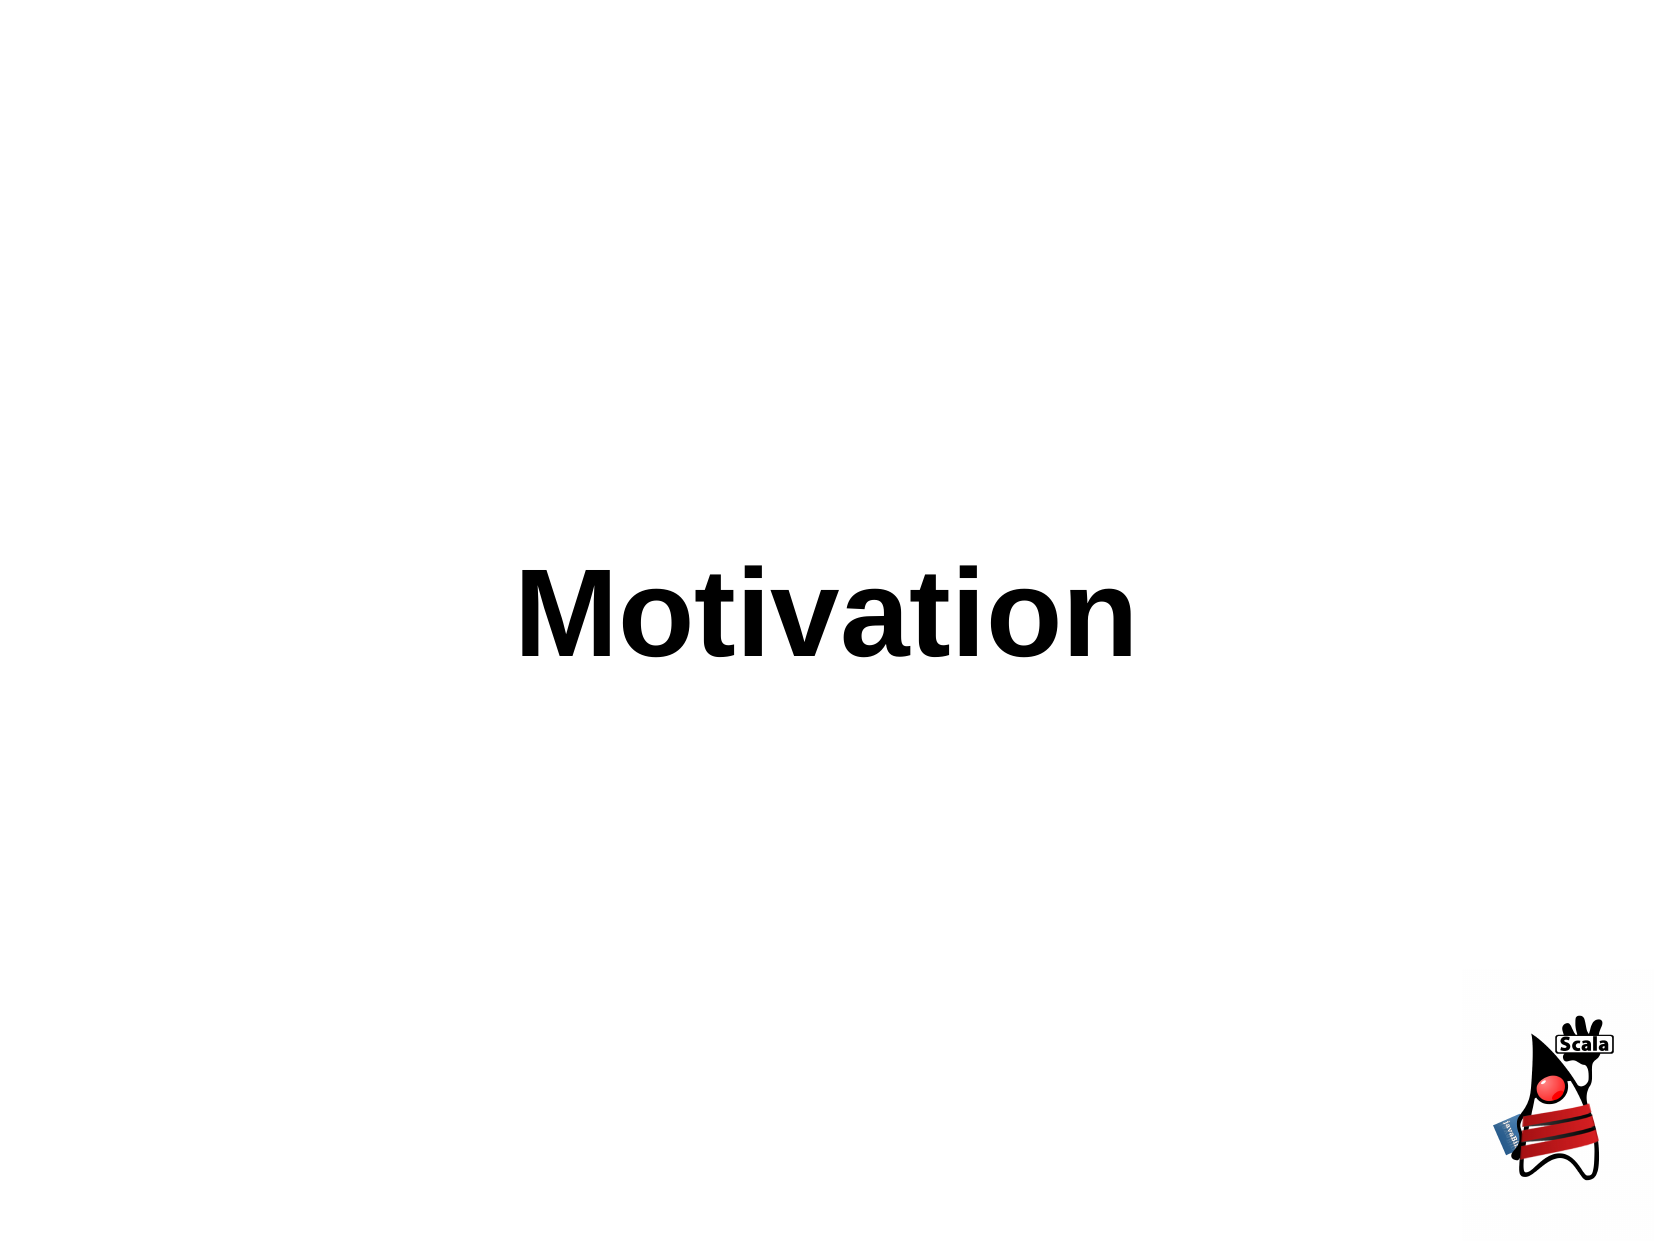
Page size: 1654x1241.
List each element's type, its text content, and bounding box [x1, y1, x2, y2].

title Motivation [82, 530, 1571, 682]
